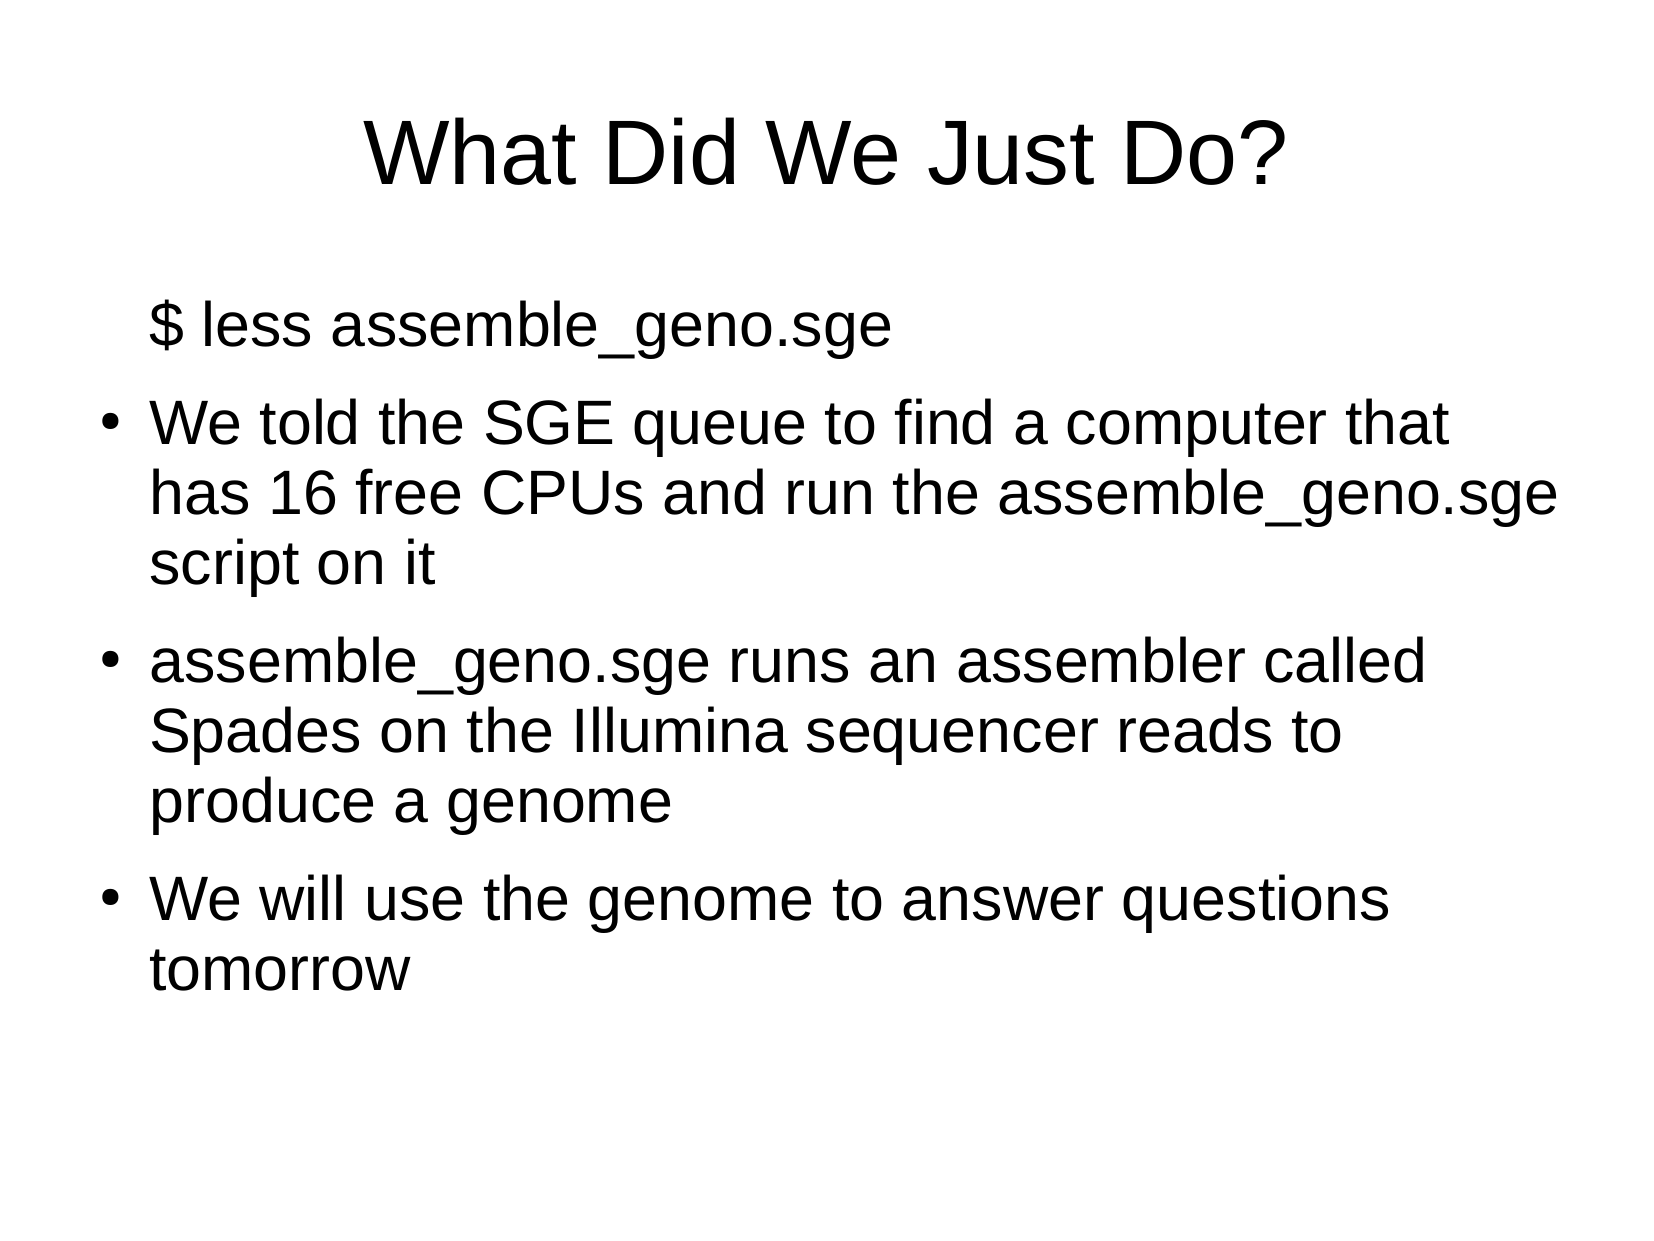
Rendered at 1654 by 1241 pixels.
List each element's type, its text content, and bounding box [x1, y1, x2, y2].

list $ less assemble_geno.sge We told the SGE queue to find a computer that has 16 free CPUs and run the assemble_geno.sge script on it assemble_geno.sge runs an assembler called Spades on the Illumina sequencer reads to produce a genome We will use the genome to answer questions tomorrow [82, 290, 1571, 1010]
title What Did We Just Do? [82, 49, 1571, 257]
